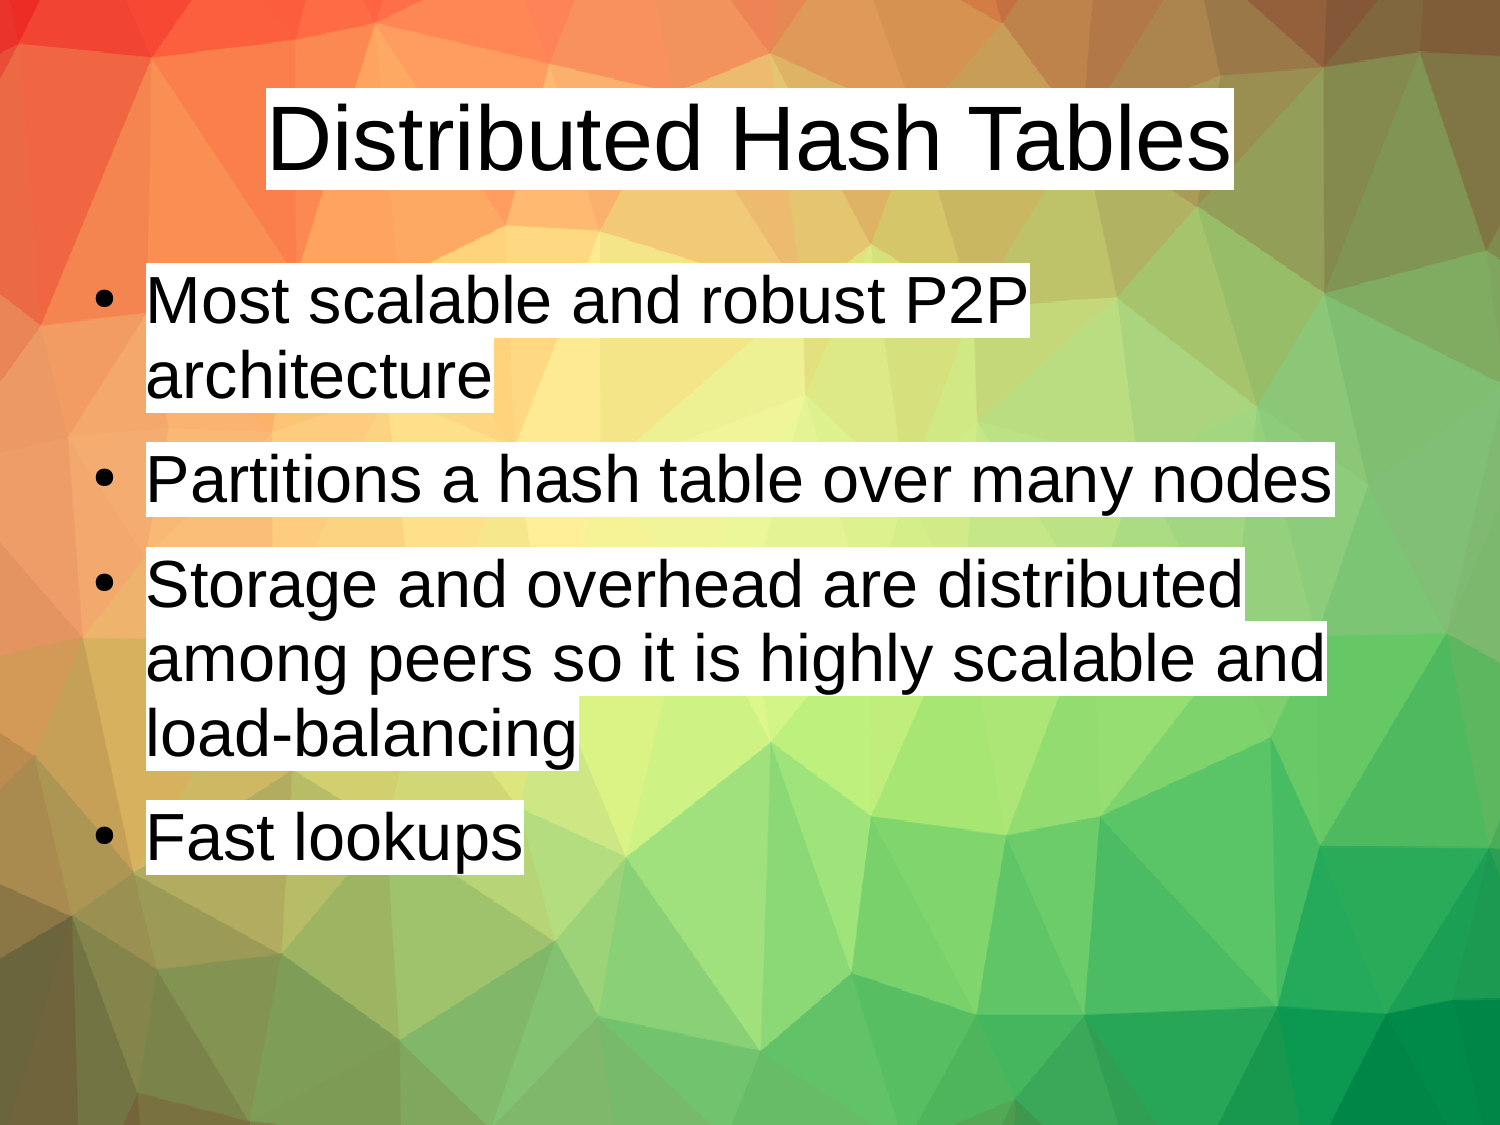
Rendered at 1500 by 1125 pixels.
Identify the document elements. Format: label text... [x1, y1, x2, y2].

title Distributed Hash Tables [75, 45, 1426, 233]
picture [0, 0, 1500, 1125]
list Most scalable and robust P2P architecture Partitions a hash table over many nodes Storage and overhead are distributed among peers so it is highly scalable and load-balancing Fast lookups [75, 263, 1371, 993]
